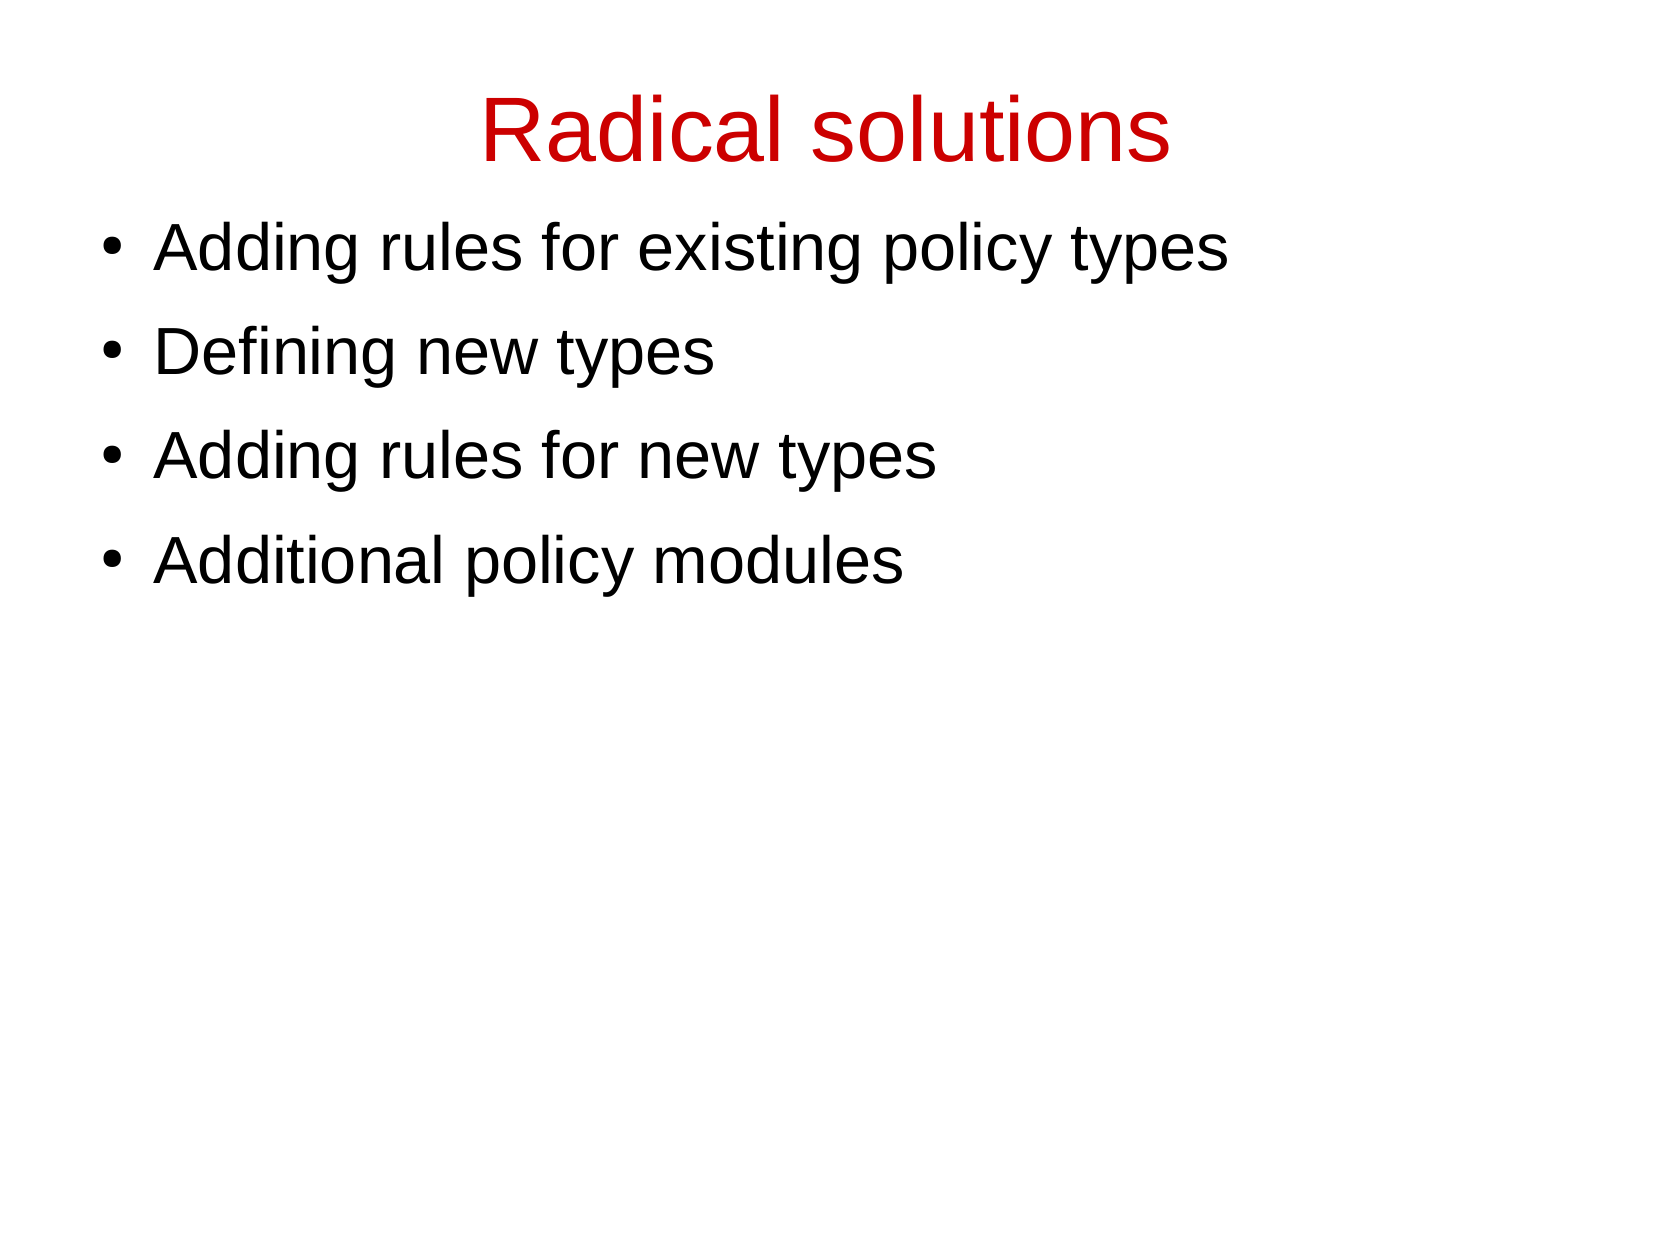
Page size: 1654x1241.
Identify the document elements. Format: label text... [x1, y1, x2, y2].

list Adding rules for existing policy types Defining new types Adding rules for new types Additional policy modules [82, 210, 1571, 1010]
title Radical solutions [82, 49, 1571, 210]
